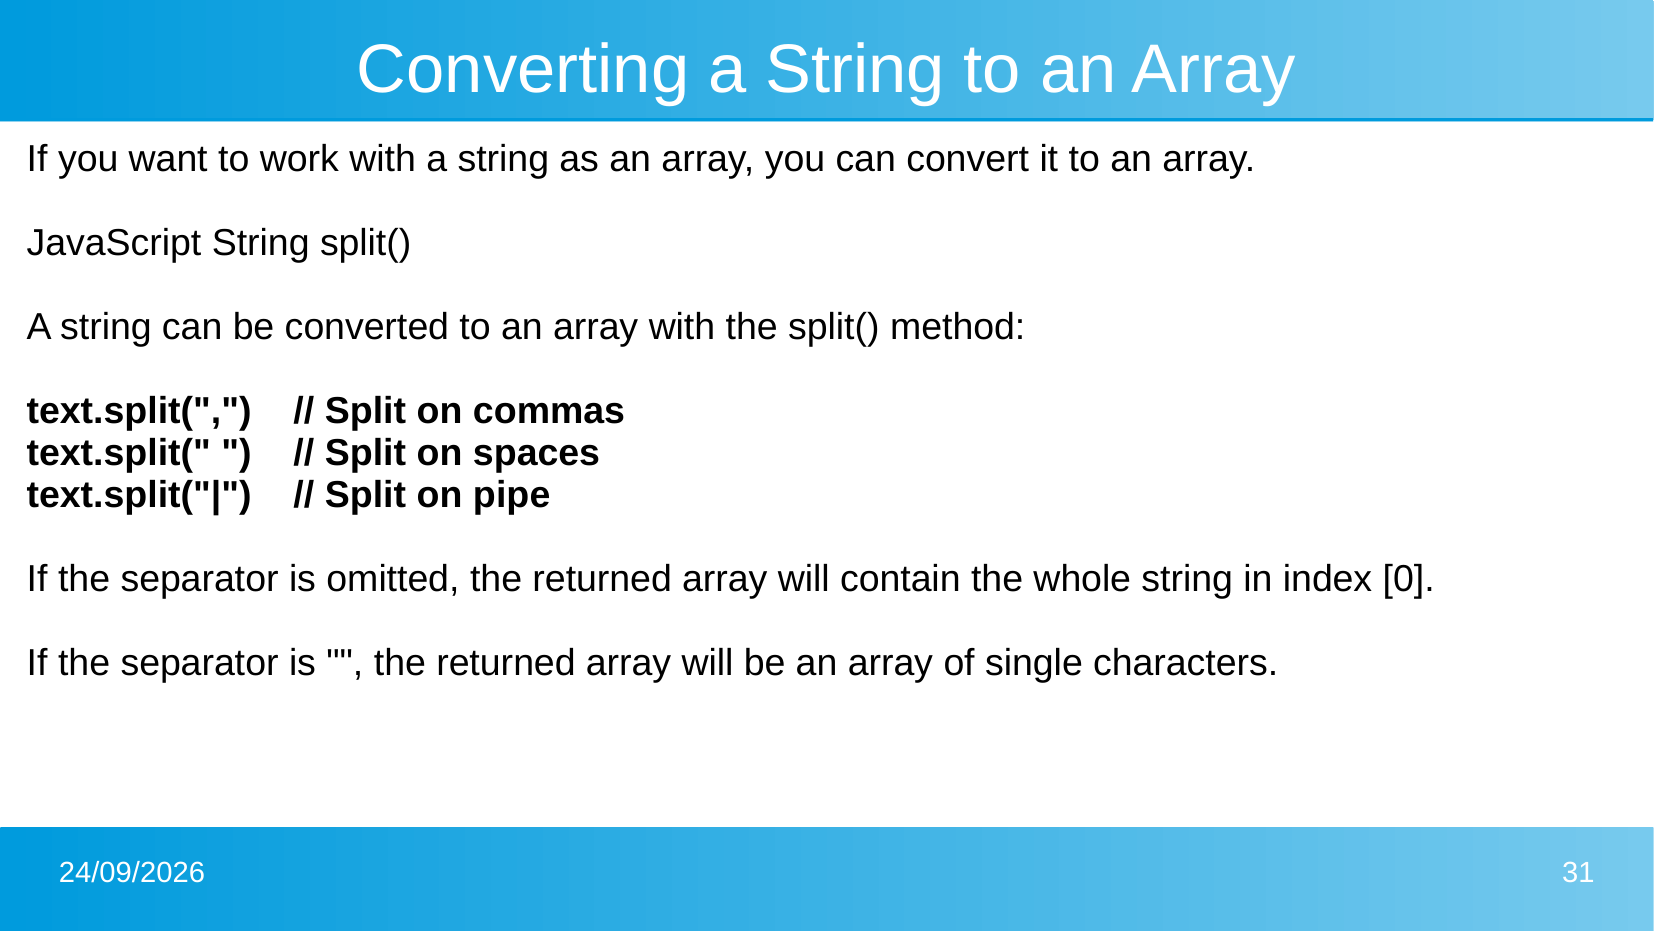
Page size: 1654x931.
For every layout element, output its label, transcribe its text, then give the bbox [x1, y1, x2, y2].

title Converting a String to an Array [59, 29, 1595, 108]
text_box If you want to work with a string as an array, you can convert it to an array. JavaScript String split() A string can be converted to an array with the split() method: text.split(",") // Split on commas text.split(" ") // Split on spaces text.split("|") // Split on pipe If the separator is omitted, the returned array will contain the whole string in index [0]. If the separator is "", the returned array will be an array of single characters. [11, 129, 1577, 691]
